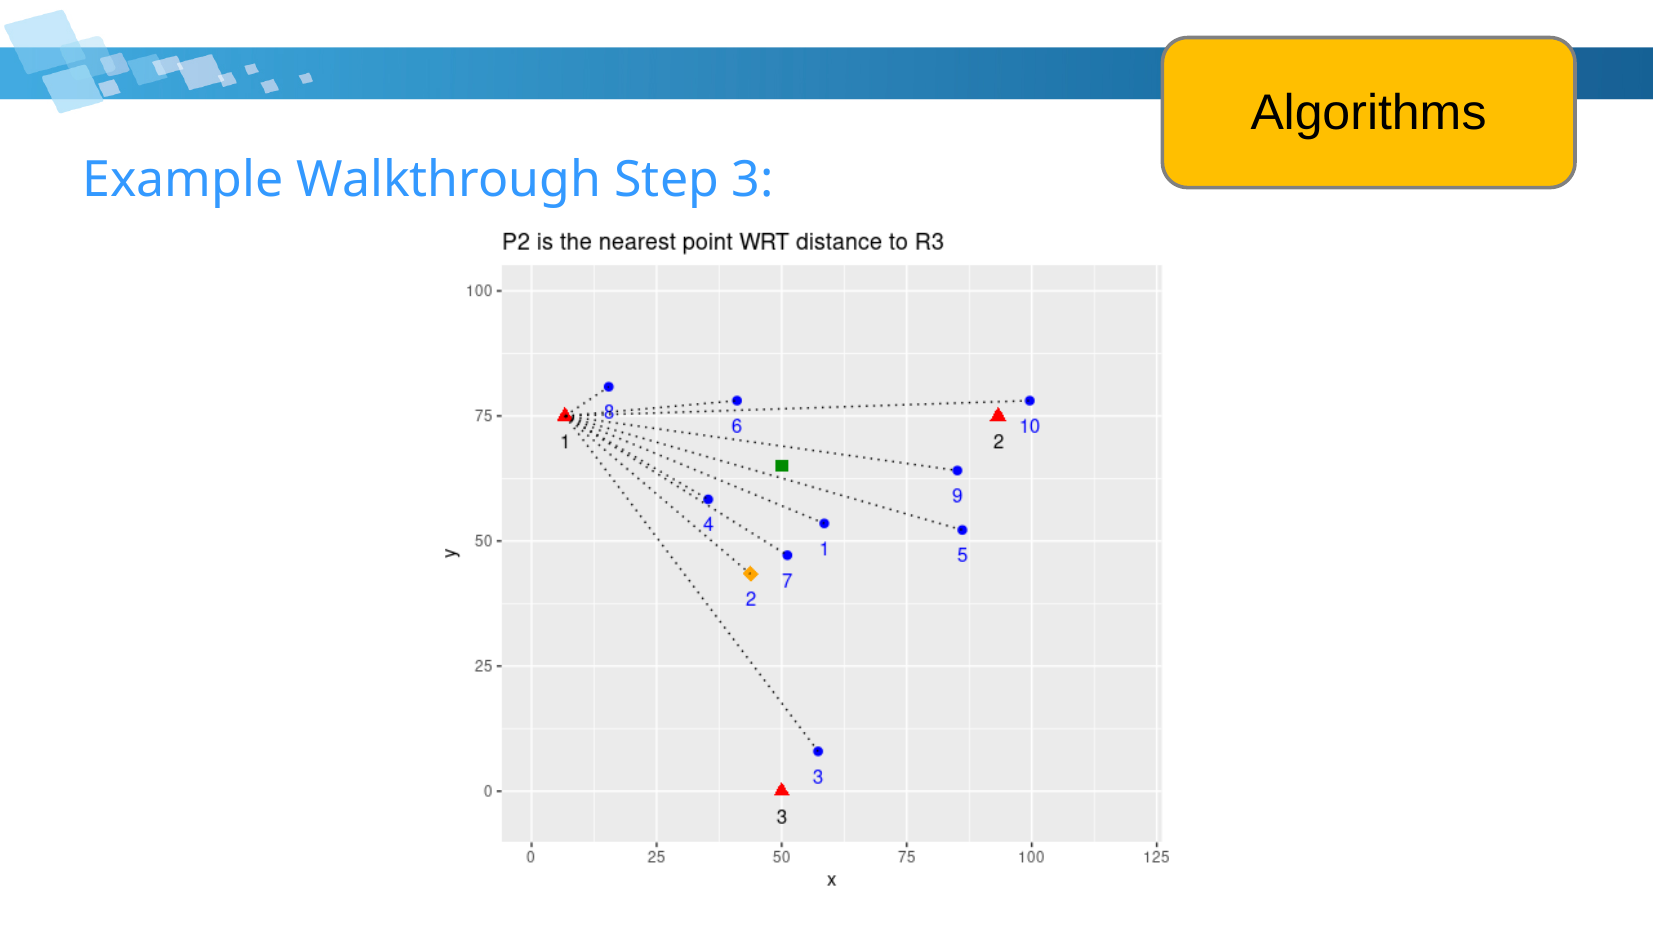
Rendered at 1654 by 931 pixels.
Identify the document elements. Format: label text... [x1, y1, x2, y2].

text_box Algorithms [1162, 37, 1576, 188]
title Example Walkthrough Step 3: [82, 99, 1571, 255]
picture [0, 0, 1653, 929]
